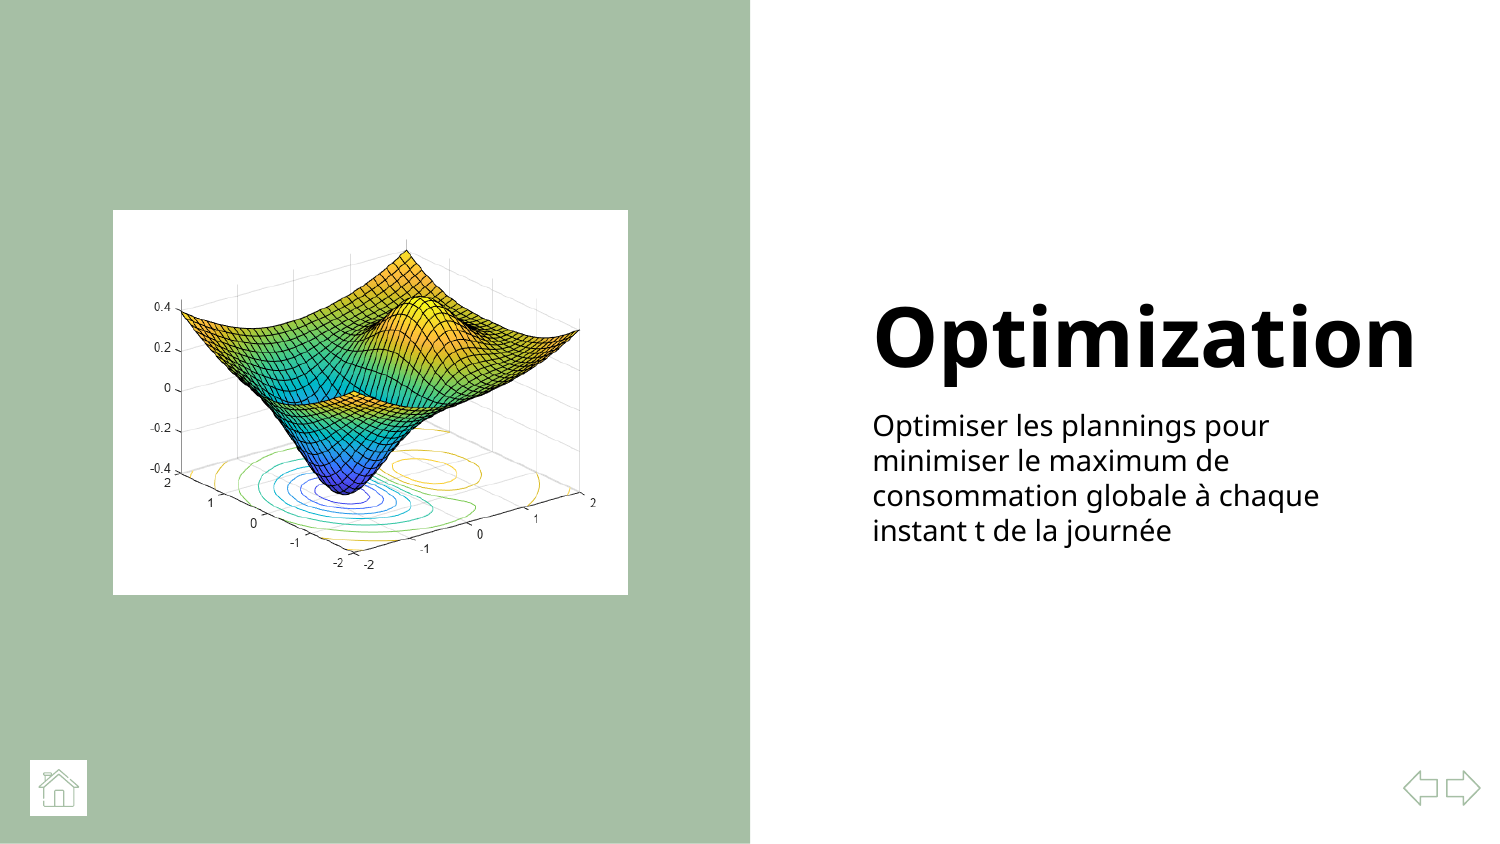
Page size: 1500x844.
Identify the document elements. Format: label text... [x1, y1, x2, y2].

text_box [1446, 770, 1481, 806]
text_box [29, 758, 88, 818]
picture [113, 210, 628, 595]
title Optimization [857, 278, 1437, 399]
subtitle Optimiser les plannings pour minimiser le maximum de consommation globale à chaque instant t de la journée [857, 392, 1386, 566]
text_box [1403, 771, 1438, 806]
